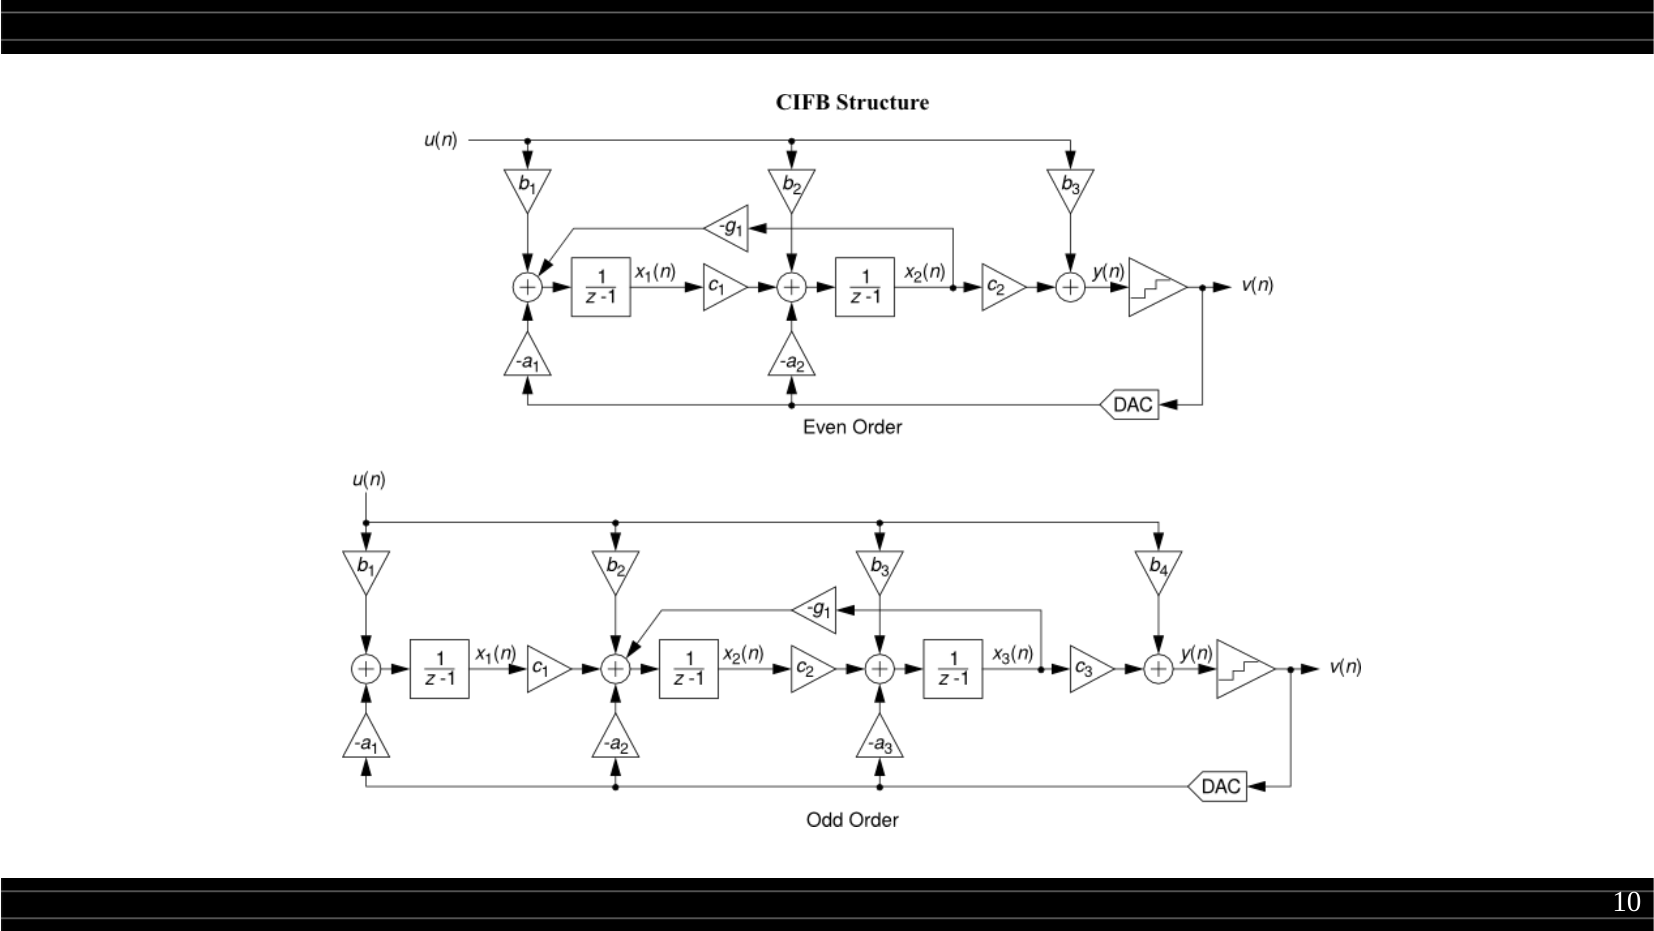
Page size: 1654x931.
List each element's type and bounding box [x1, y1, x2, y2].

picture [342, 94, 1361, 827]
picture [1, 878, 1654, 931]
picture [1, 0, 1654, 54]
